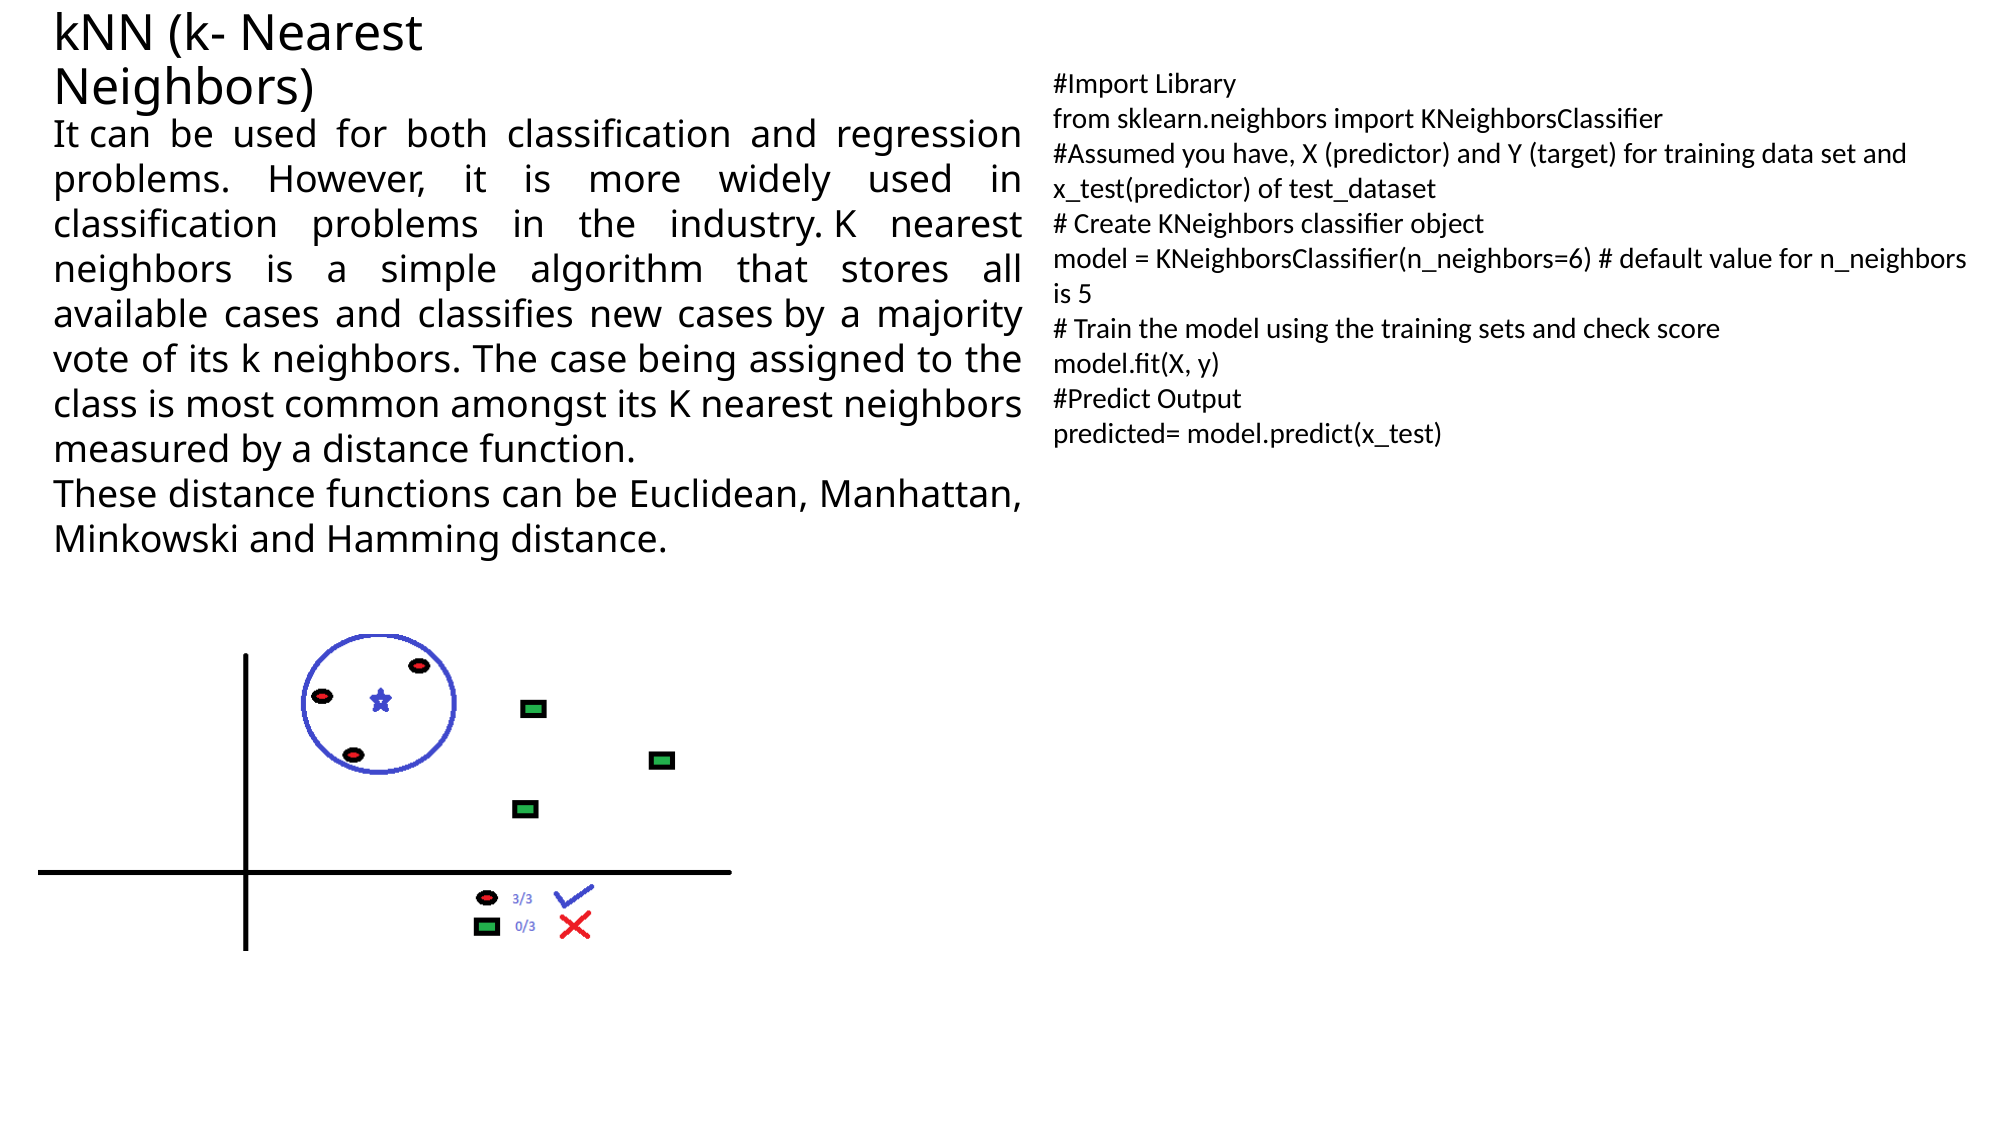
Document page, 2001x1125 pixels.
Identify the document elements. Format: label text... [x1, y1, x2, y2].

text_box It can be used for both classification and regression problems. However, it is more widely used in classification problems in the industry. K nearest neighbors is a simple algorithm that stores all available cases and classifies new cases by a majority vote of its k neighbors. The case being assigned to the class is most common amongst its K nearest neighbors measured by a distance function. These distance functions can be Euclidean, Manhattan, Minkowski and Hamming distance. [38, 102, 1039, 568]
text_box #Import Library from sklearn.neighbors import KNeighborsClassifier #Assumed you have, X (predictor) and Y (target) for training data set and x_test(predictor) of test_dataset # Create KNeighbors classifier object model = KNeighborsClassifier(n_neighbors=6) # default value for n_neighbors is 5 # Train the model using the training sets and check score model.fit(X, y) #Predict Output predicted= model.predict(x_test) [1038, 57, 2000, 457]
title kNN (k- Nearest Neighbors) [38, 0, 683, 102]
picture [38, 634, 761, 951]
